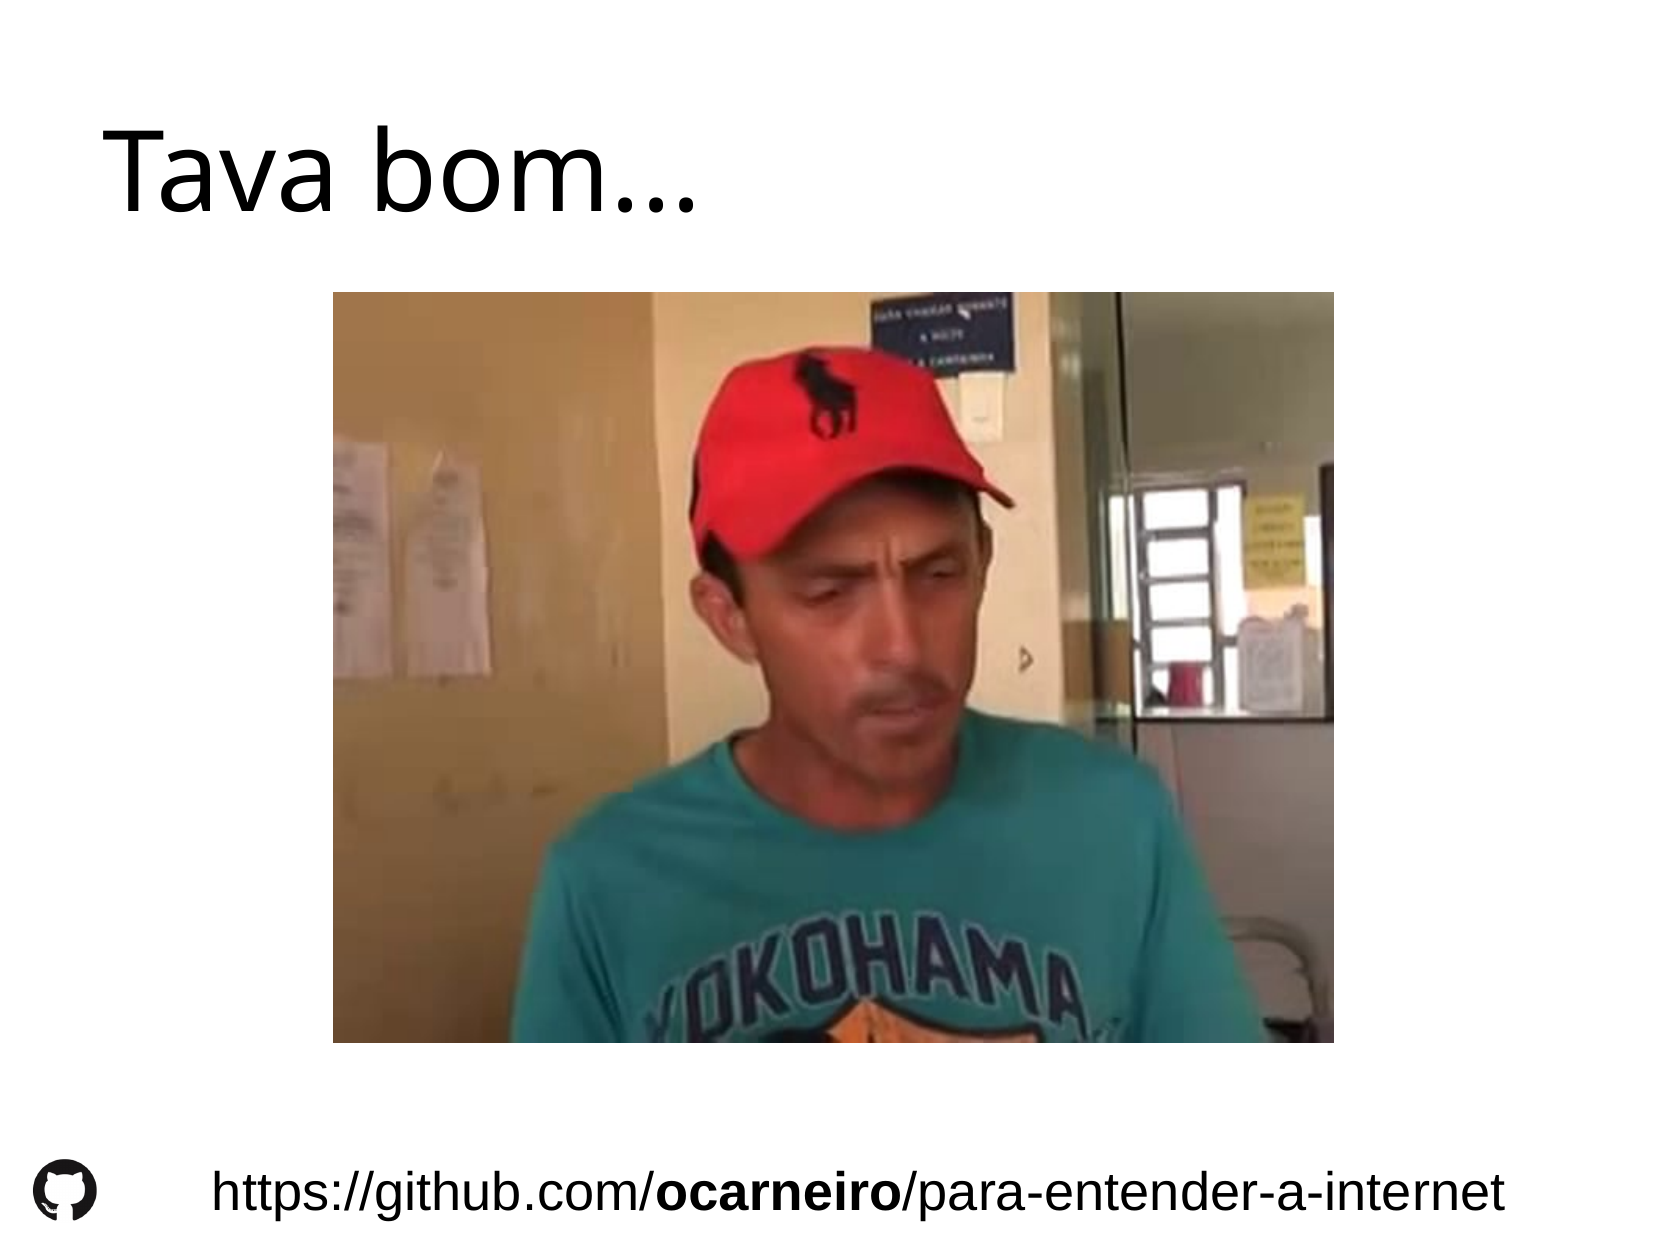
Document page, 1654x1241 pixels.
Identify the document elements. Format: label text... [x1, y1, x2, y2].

picture [333, 292, 1334, 1043]
text_box Tava bom... [87, 83, 677, 234]
text_box https://github.com/ocarneiro/para-entender-a-internet [106, 1153, 1612, 1241]
picture [29, 1157, 99, 1223]
